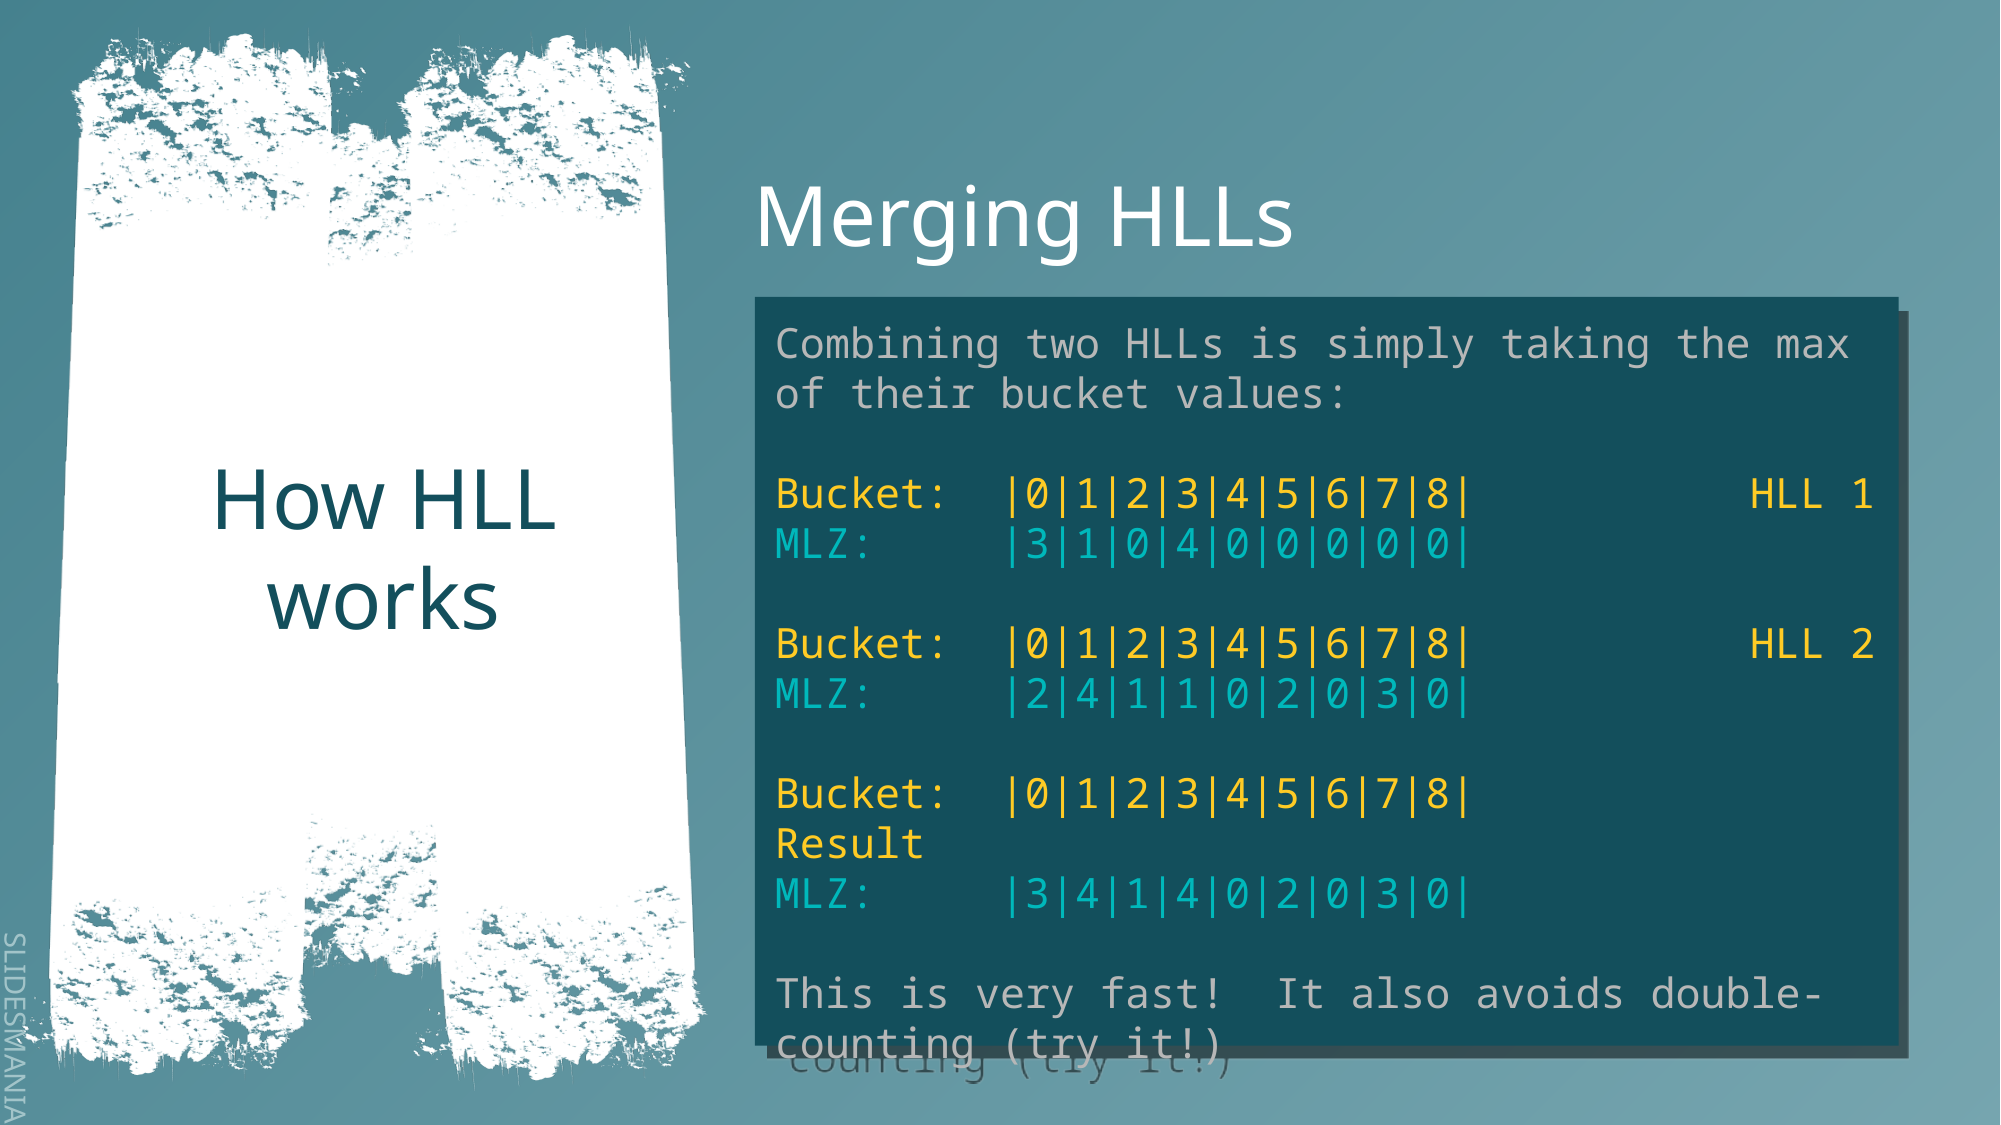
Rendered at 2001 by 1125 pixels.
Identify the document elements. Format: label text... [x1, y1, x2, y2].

title Merging HLLs [733, 143, 1946, 269]
title How HLL works [83, 162, 684, 931]
picture [16, 23, 708, 1092]
title Combining two HLLs is simply taking the max of their bucket values: Bucket: |0|1|2|3|4|5|6|7|8| HLL 1 MLZ: |3|1|0|4|0|0|0|0|0| Bucket: |0|1|2|3|4|5|6|7|8| HLL 2 MLZ: |2|4|1|1|0|2|0|3|0| Bucket: |0|1|2|3|4|5|6|7|8| Result MLZ: |3|4|1|4|0|2|0|3|0| This is very fast! It also avoids double-counting (try it!) [754, 296, 1899, 1046]
